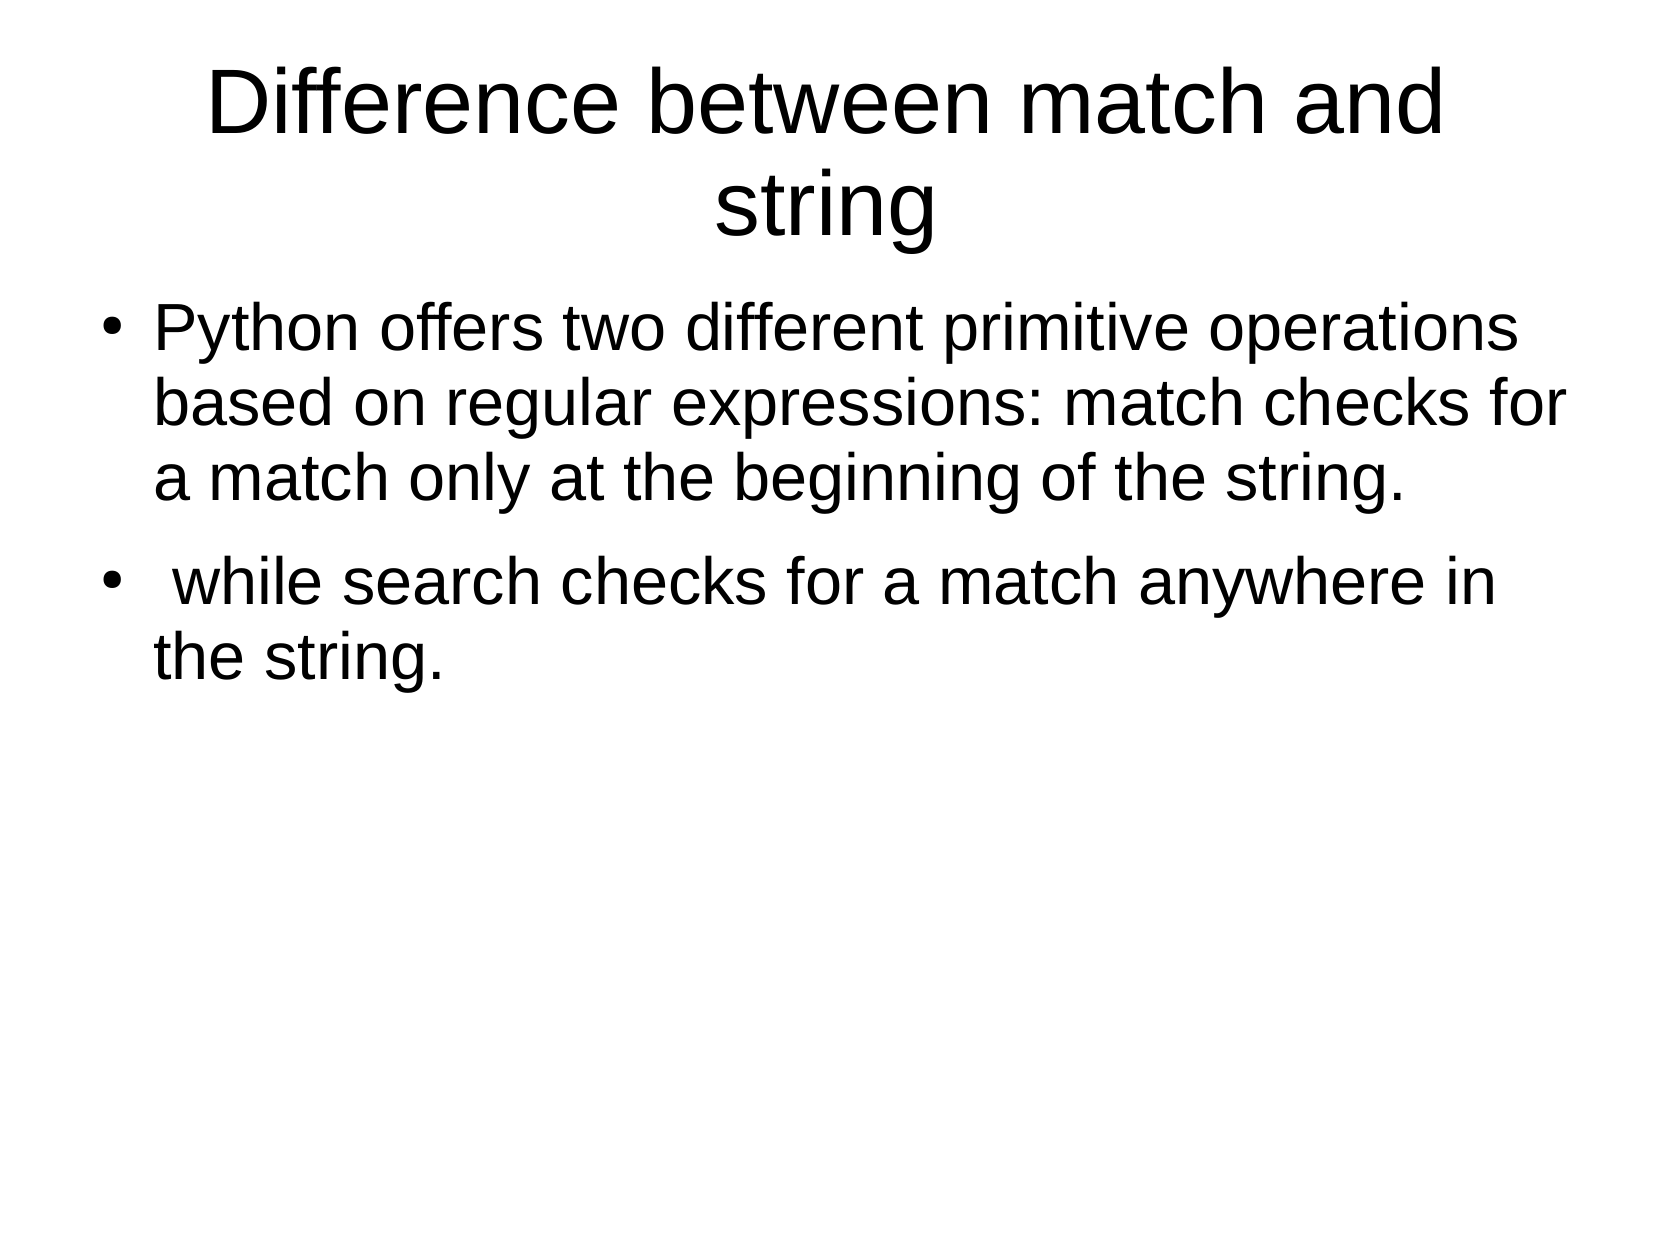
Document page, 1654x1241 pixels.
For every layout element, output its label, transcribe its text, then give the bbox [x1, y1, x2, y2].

list Python offers two different primitive operations based on regular expressions: match checks for a match only at the beginning of the string. while search checks for a match anywhere in the string. [82, 290, 1571, 1010]
title Difference between match and string [82, 49, 1571, 257]
